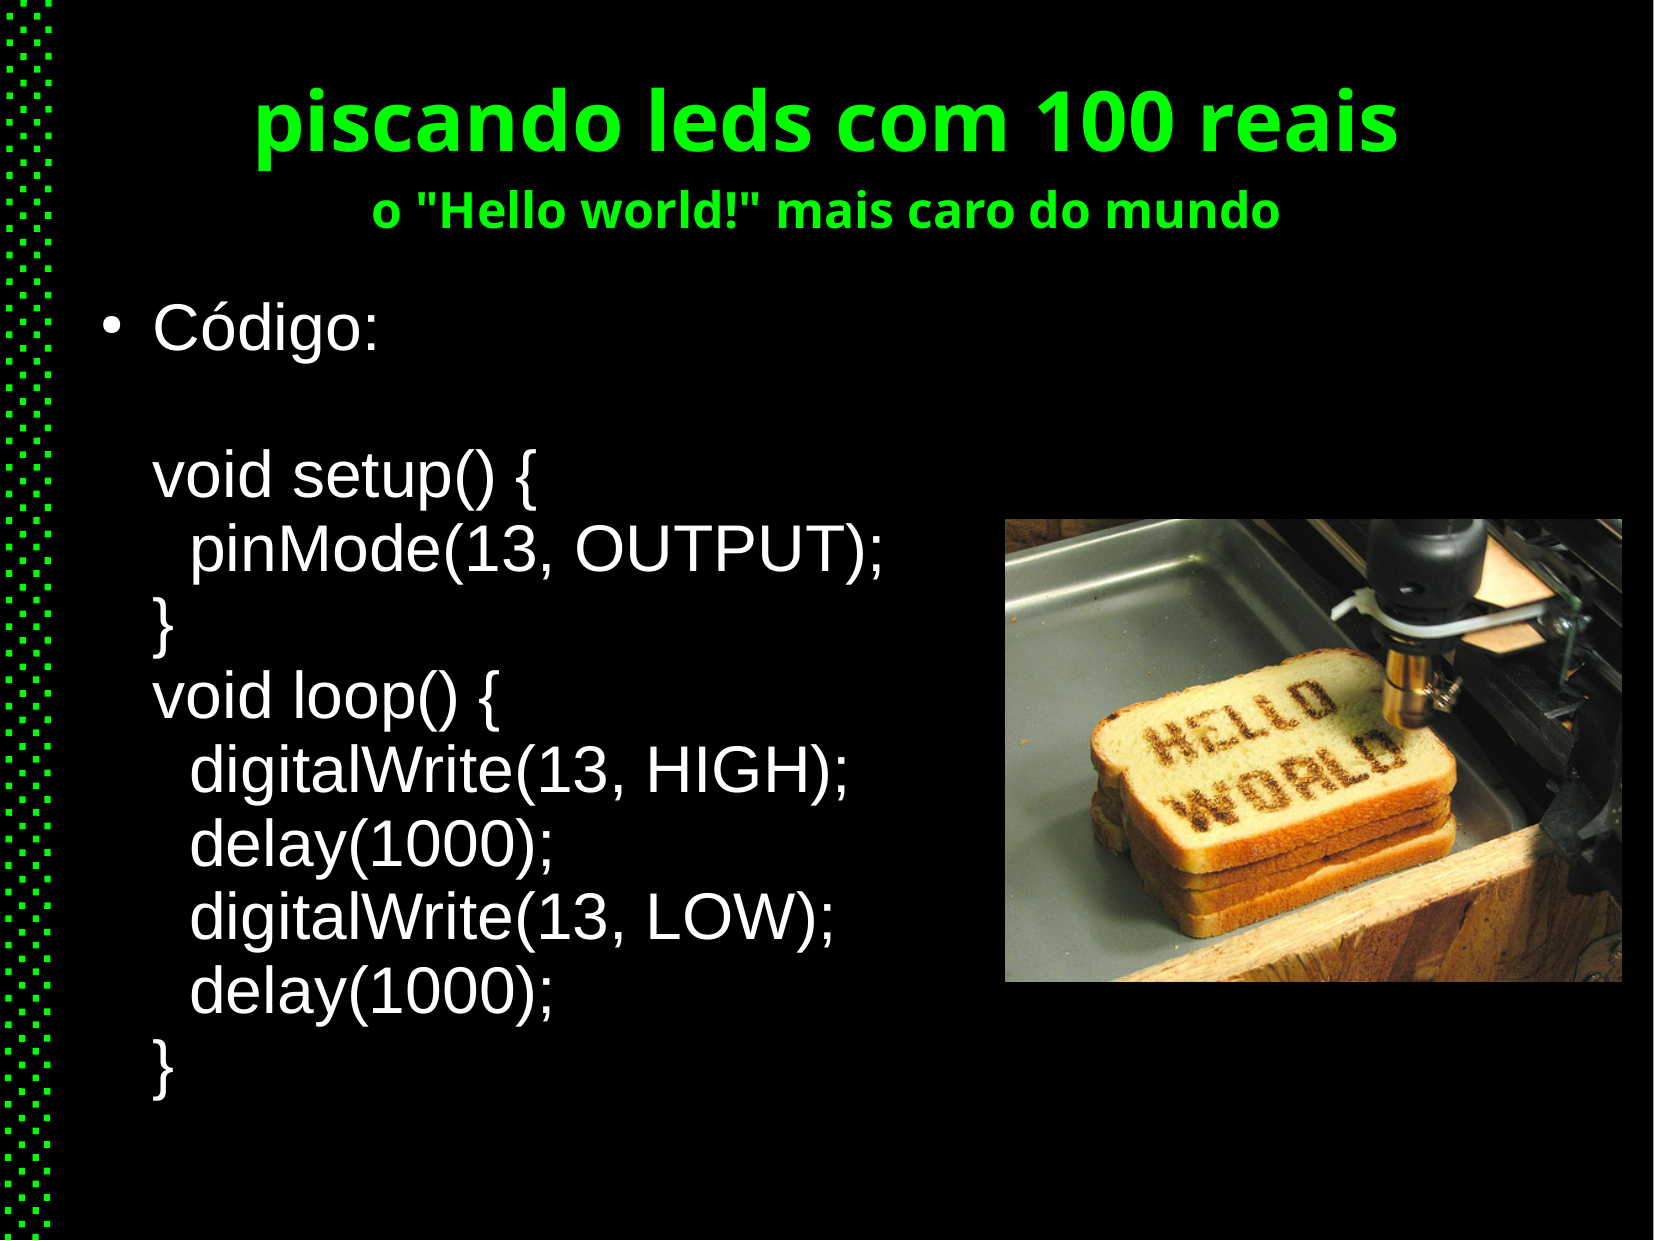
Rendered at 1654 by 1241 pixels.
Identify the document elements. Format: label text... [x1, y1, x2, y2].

picture [1005, 519, 1622, 982]
list Código: void setup() { pinMode(13, OUTPUT); } void loop() { digitalWrite(13, HIGH); delay(1000); digitalWrite(13, LOW); delay(1000); } [82, 290, 1571, 1109]
title piscando leds com 100 reais o "Hello world!" mais caro do mundo [82, 49, 1571, 257]
